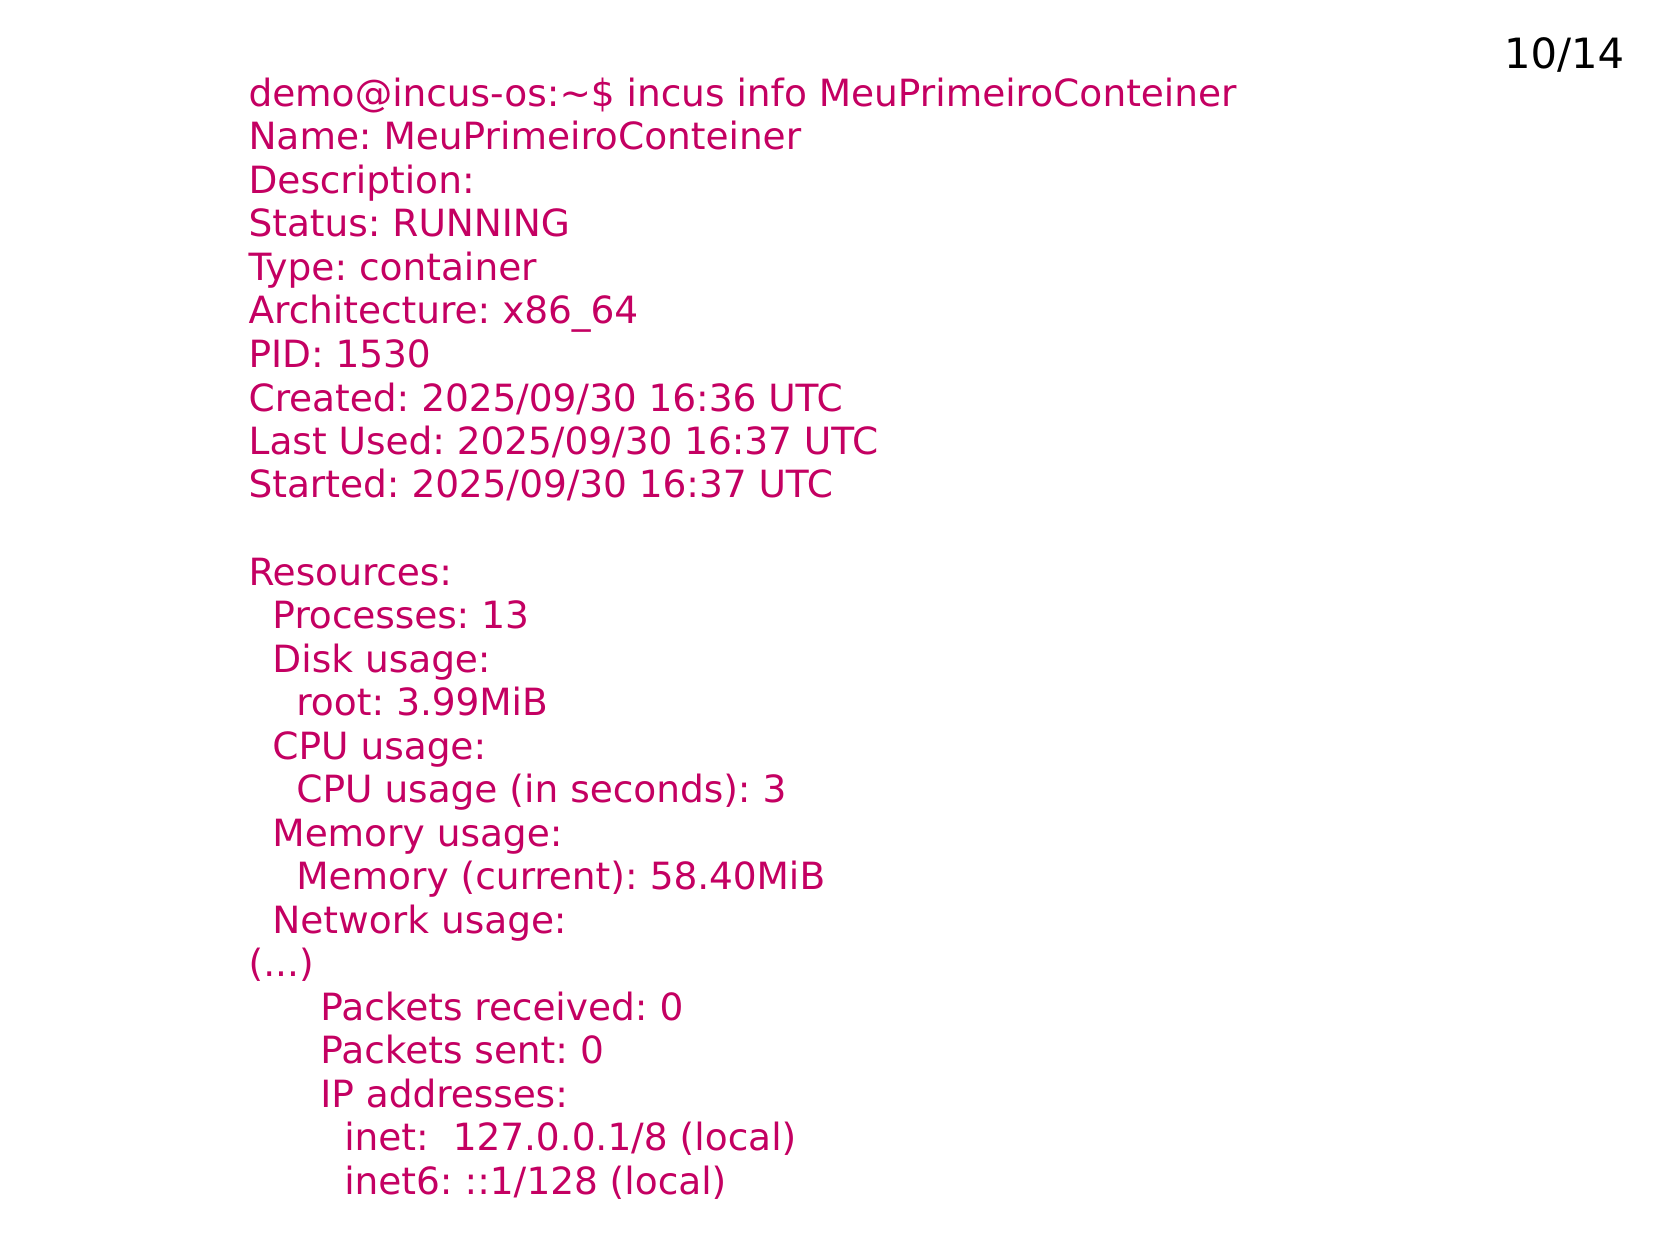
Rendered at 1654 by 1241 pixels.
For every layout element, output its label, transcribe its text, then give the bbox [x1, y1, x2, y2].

text_box demo@incus-os:~$ incus info MeuPrimeiroConteiner Name: MeuPrimeiroConteiner Description: Status: RUNNING Type: container Architecture: x86_64 PID: 1530 Created: 2025/09/30 16:36 UTC Last Used: 2025/09/30 16:37 UTC Started: 2025/09/30 16:37 UTC Resources: Processes: 13 Disk usage: root: 3.99MiB CPU usage: CPU usage (in seconds): 3 Memory usage: Memory (current): 58.40MiB Network usage: (...) Packets received: 0 Packets sent: 0 IP addresses: inet: 127.0.0.1/8 (local) inet6: ::1/128 (local) [233, 64, 1528, 1211]
